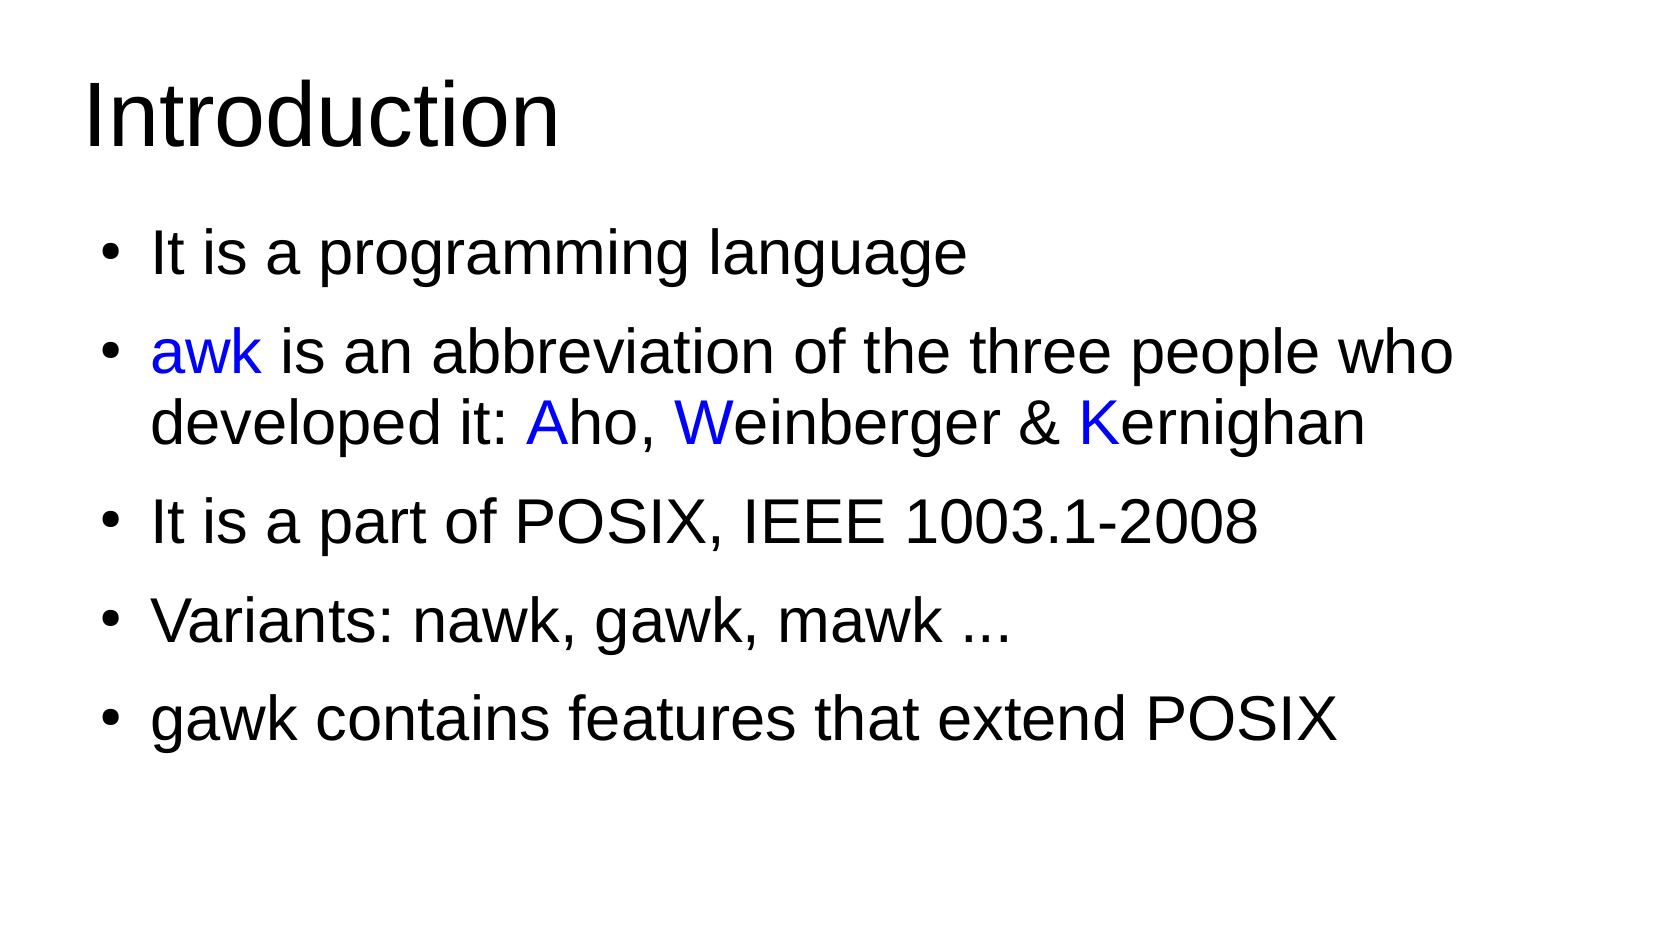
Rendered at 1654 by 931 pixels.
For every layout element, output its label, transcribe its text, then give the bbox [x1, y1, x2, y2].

list It is a programming language awk is an abbreviation of the three people who developed it: Aho, Weinberger & Kernighan It is a part of POSIX, IEEE 1003.1-2008 Variants: nawk, gawk, mawk ... gawk contains features that extend POSIX [82, 217, 1571, 758]
title Introduction [82, 37, 1571, 193]
